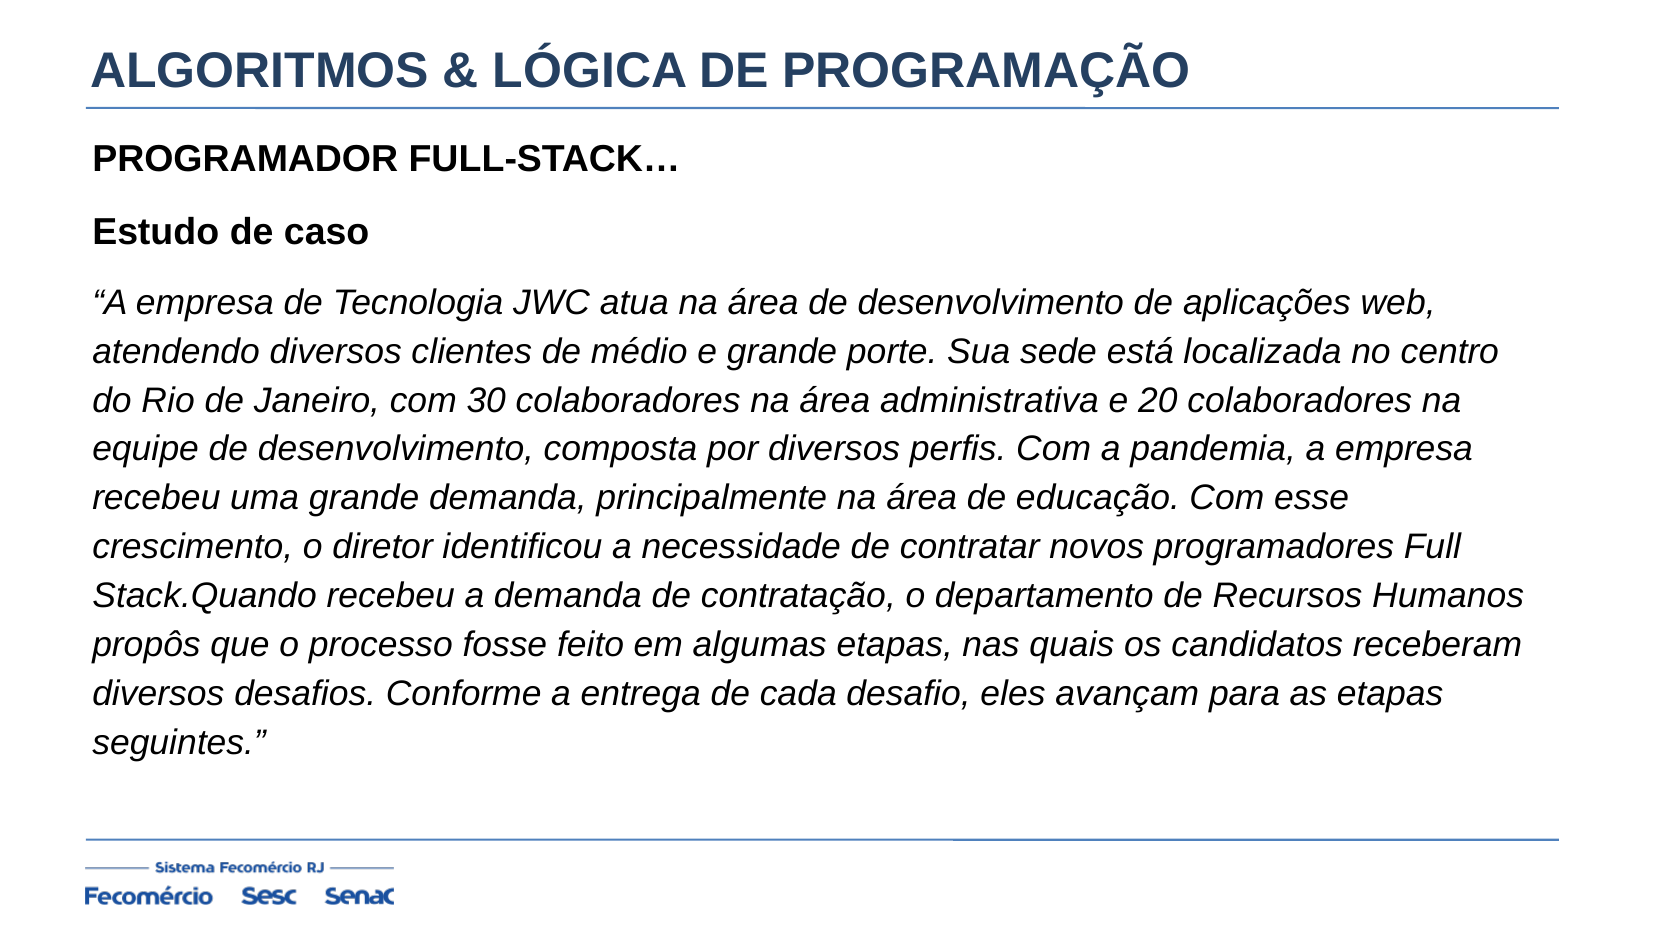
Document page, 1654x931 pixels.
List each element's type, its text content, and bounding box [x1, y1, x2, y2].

picture [62, 845, 416, 921]
text_box ALGORITMOS & LÓGICA DE PROGRAMAÇÃO [90, 32, 1564, 104]
text_box PROGRAMADOR FULL-STACK… Estudo de caso “A empresa de Tecnologia JWC atua na área de desenvolvimento de aplicações web, atendendo diversos clientes de médio e grande porte. Sua sede está localizada no centro do Rio de Janeiro, com 30 colaboradores na área administrativa e 20 colaboradores na equipe de desenvolvimento, composta por diversos perfis. Com a pandemia, a empresa recebeu uma grande demanda, principalmente na área de educação. Com esse crescimento, o diretor identificou a necessidade de contratar novos programadores Full Stack.Quando recebeu a demanda de contratação, o departamento de Recursos Humanos propôs que o processo fosse feito em algumas etapas, nas quais os candidatos receberam diversos desafios. Conforme a entrega de cada desafio, eles avançam para as etapas seguintes.” [77, 112, 1564, 836]
